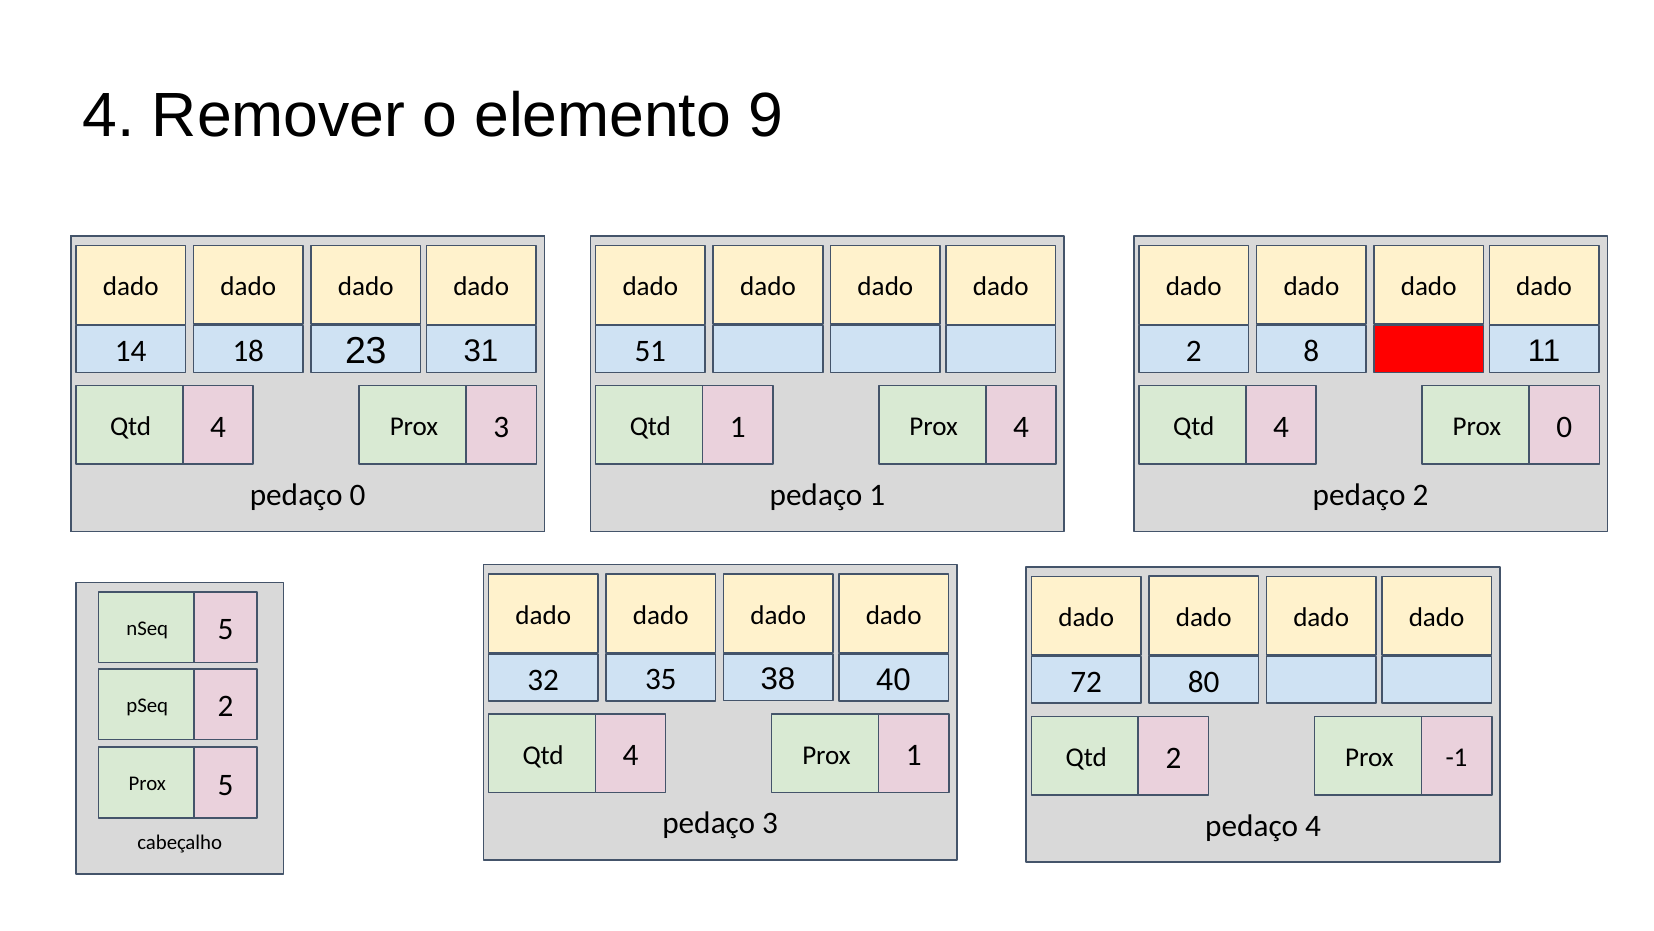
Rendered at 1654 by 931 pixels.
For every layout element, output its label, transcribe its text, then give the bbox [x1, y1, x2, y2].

text_box dado [1148, 576, 1259, 655]
text_box 1 [878, 713, 949, 793]
text_box 5 [193, 747, 257, 818]
text_box 2 [1138, 716, 1209, 795]
text_box dado [830, 245, 941, 325]
text_box 35 [605, 653, 716, 701]
text_box pedaço 1 [590, 236, 1065, 532]
text_box Qtd [75, 385, 182, 465]
text_box Qtd [595, 385, 702, 465]
text_box 4 [595, 713, 666, 793]
text_box dado [1489, 245, 1599, 325]
text_box 38 [723, 653, 833, 701]
text_box dado [193, 245, 304, 325]
text_box 4 [182, 385, 254, 465]
text_box Prox [771, 713, 878, 793]
text_box 72 [1031, 656, 1141, 704]
text_box [713, 325, 823, 373]
text_box pedaço 2 [1133, 236, 1608, 532]
text_box dado [488, 574, 598, 653]
text_box 5 [193, 591, 257, 663]
text_box 2 [1138, 325, 1249, 373]
text_box 1 [702, 385, 773, 465]
text_box dado [1381, 576, 1492, 656]
text_box dado [1266, 576, 1376, 655]
text_box Prox [1314, 716, 1421, 795]
text_box dado [1373, 245, 1484, 325]
text_box 8 [1256, 325, 1367, 373]
text_box cabeçalho [76, 582, 284, 875]
text_box nSeq [98, 591, 193, 663]
text_box pedaço 0 [70, 236, 545, 532]
text_box 11 [1489, 325, 1599, 373]
text_box dado [1256, 245, 1367, 325]
text_box 32 [488, 654, 598, 701]
text_box dado [713, 245, 823, 325]
text_box pSeq [98, 668, 193, 740]
text_box dado [310, 245, 421, 325]
text_box Qtd [1031, 716, 1138, 795]
text_box 40 [838, 654, 949, 701]
text_box dado [595, 245, 706, 325]
text_box dado [723, 574, 833, 653]
text_box dado [605, 573, 716, 653]
text_box 80 [1148, 656, 1259, 704]
text_box 3 [466, 385, 537, 465]
text_box Prox [98, 747, 193, 818]
text_box dado [946, 245, 1056, 325]
text_box dado [838, 574, 949, 653]
text_box pedaço 4 [1026, 566, 1500, 863]
text_box 0 [1529, 385, 1600, 465]
text_box 23 [310, 325, 421, 373]
text_box [1381, 656, 1492, 704]
text_box 2 [193, 668, 257, 740]
text_box 51 [595, 325, 706, 373]
text_box [830, 325, 941, 373]
text_box 4 [985, 385, 1057, 465]
text_box dado [1031, 576, 1141, 656]
text_box [1266, 656, 1376, 704]
text_box dado [1138, 245, 1249, 325]
text_box 4 [1245, 385, 1317, 465]
text_box Qtd [488, 713, 595, 793]
text_box [946, 325, 1056, 373]
text_box 18 [193, 325, 304, 373]
text_box dado [75, 245, 186, 325]
text_box Prox [359, 385, 466, 465]
text_box Prox [1422, 385, 1529, 465]
title 4. Remover o elemento 9 [82, 37, 1571, 193]
text_box dado [426, 245, 536, 325]
text_box 9 [1373, 325, 1484, 373]
text_box 14 [75, 325, 186, 373]
text_box pedaço 3 [483, 564, 957, 860]
text_box 31 [426, 325, 536, 373]
text_box Prox [878, 385, 985, 465]
text_box -1 [1421, 716, 1492, 795]
text_box Qtd [1138, 385, 1245, 465]
